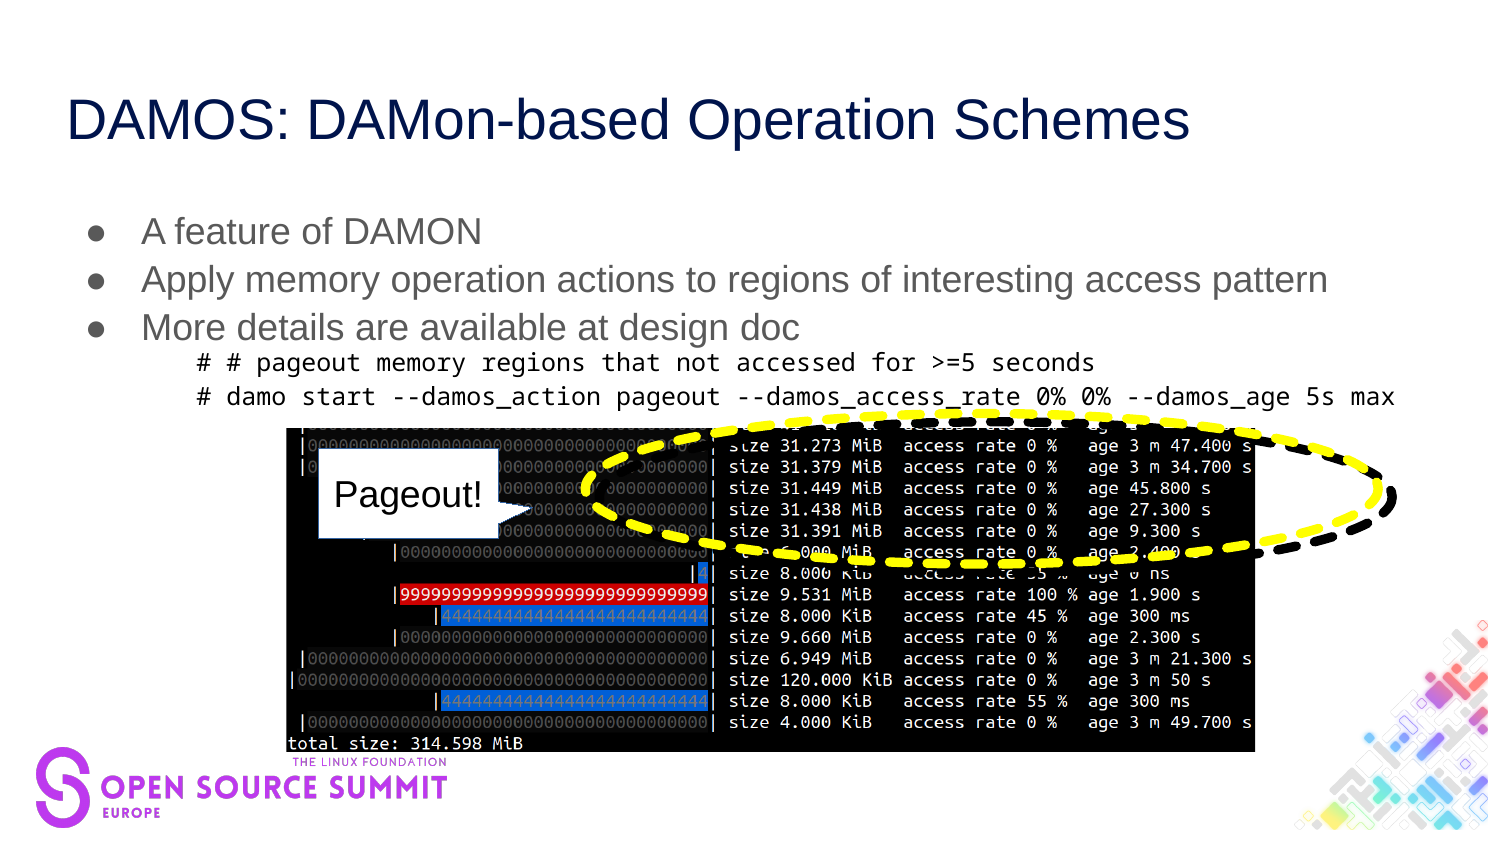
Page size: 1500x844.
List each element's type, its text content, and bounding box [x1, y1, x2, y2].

title DAMOS: DAMon-based Operation Schemes [51, 72, 1449, 167]
picture [1225, 428, 1235, 432]
picture [36, 428, 1256, 828]
text_box Pageout! [318, 448, 533, 539]
list A feature of DAMON Apply memory operation actions to regions of interesting access pattern More details are available at design doc [51, 189, 1449, 734]
text_box # # pageout memory regions that not accessed for >=5 seconds # damo start --damos_action pageout --damos_access_rate 0% 0% --damos_age 5s max [181, 337, 1420, 428]
picture [1294, 620, 1488, 830]
